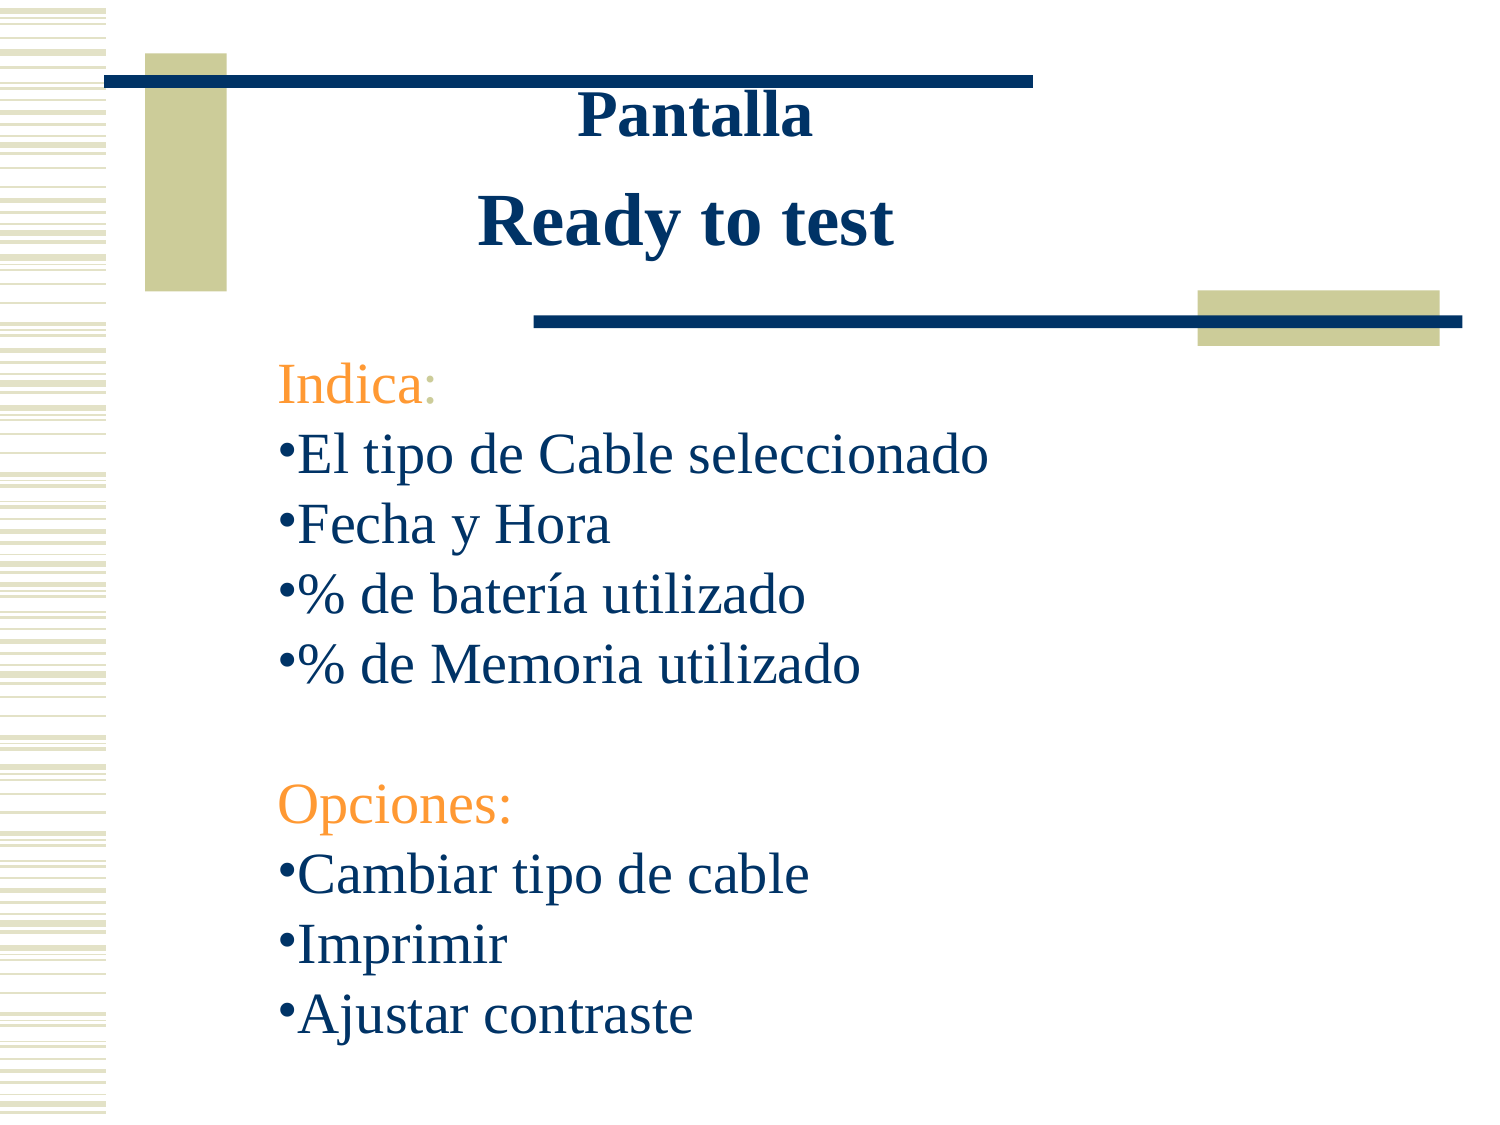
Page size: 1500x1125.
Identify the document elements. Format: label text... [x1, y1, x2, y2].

text_box Pantalla [562, 62, 830, 158]
text_box Ready to test [462, 162, 910, 268]
text_box Indica: El tipo de Cable seleccionado Fecha y Hora % de batería utilizado % de Memoria utilizado Opciones: Cambiar tipo de cable Imprimir Ajustar contraste [262, 337, 1006, 1053]
